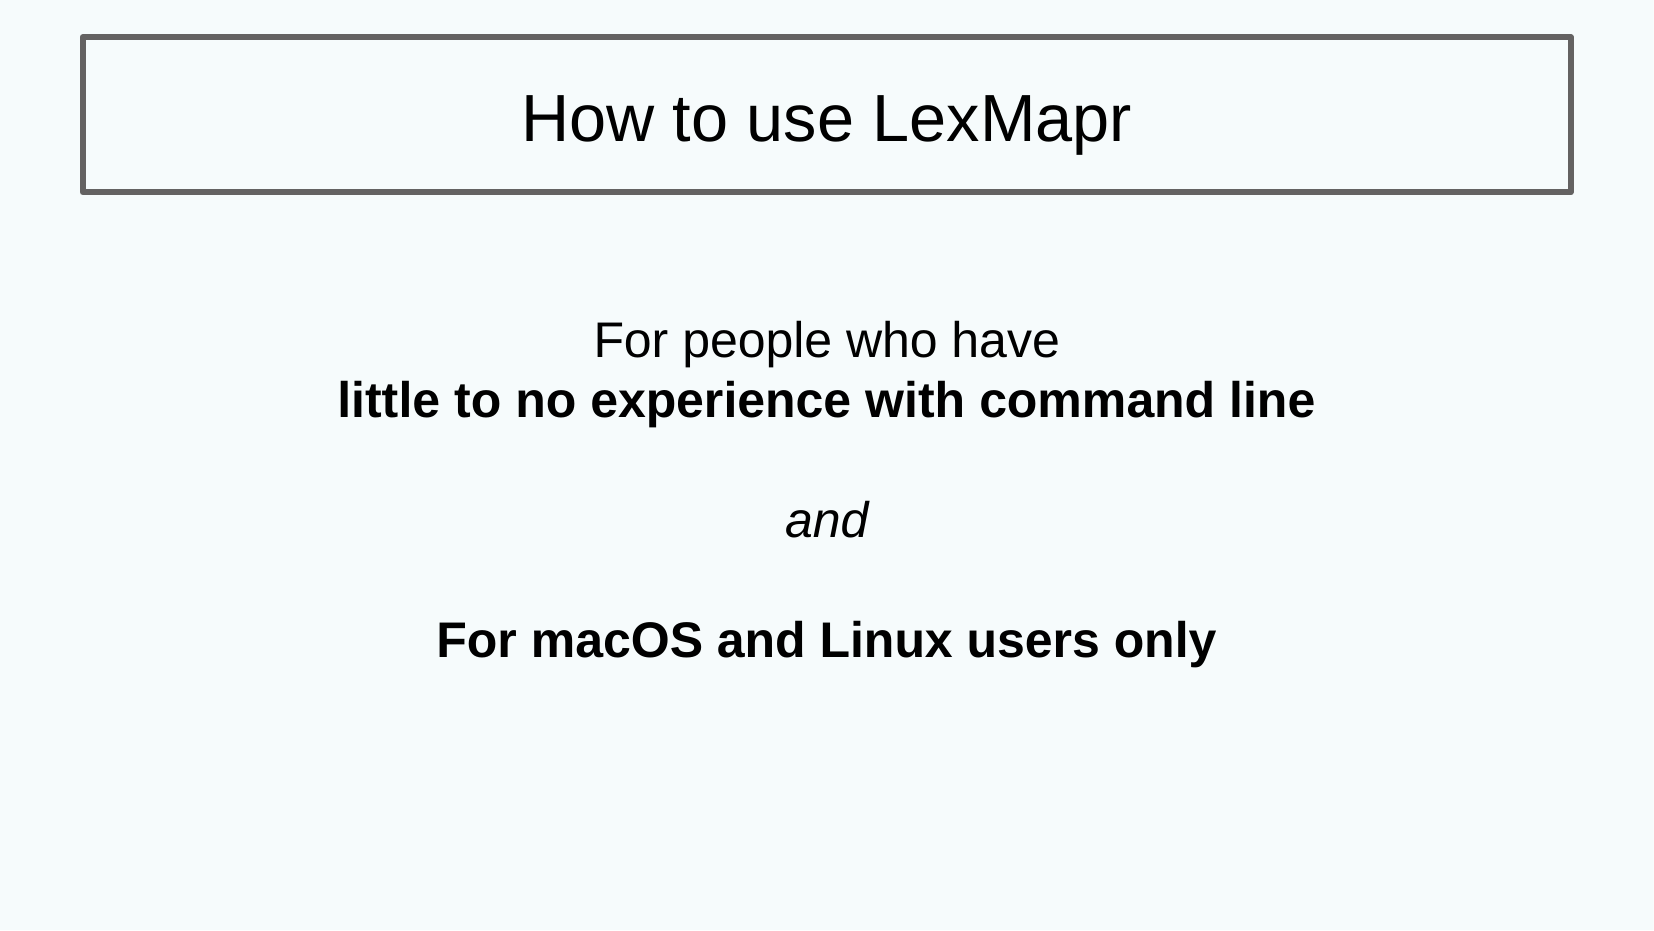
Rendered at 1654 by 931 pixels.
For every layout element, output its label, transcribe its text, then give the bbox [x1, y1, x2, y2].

text_box How to use LexMapr [82, 37, 1571, 193]
text_box For people who have little to no experience with command line and For macOS and Linux users only [82, 217, 1571, 757]
